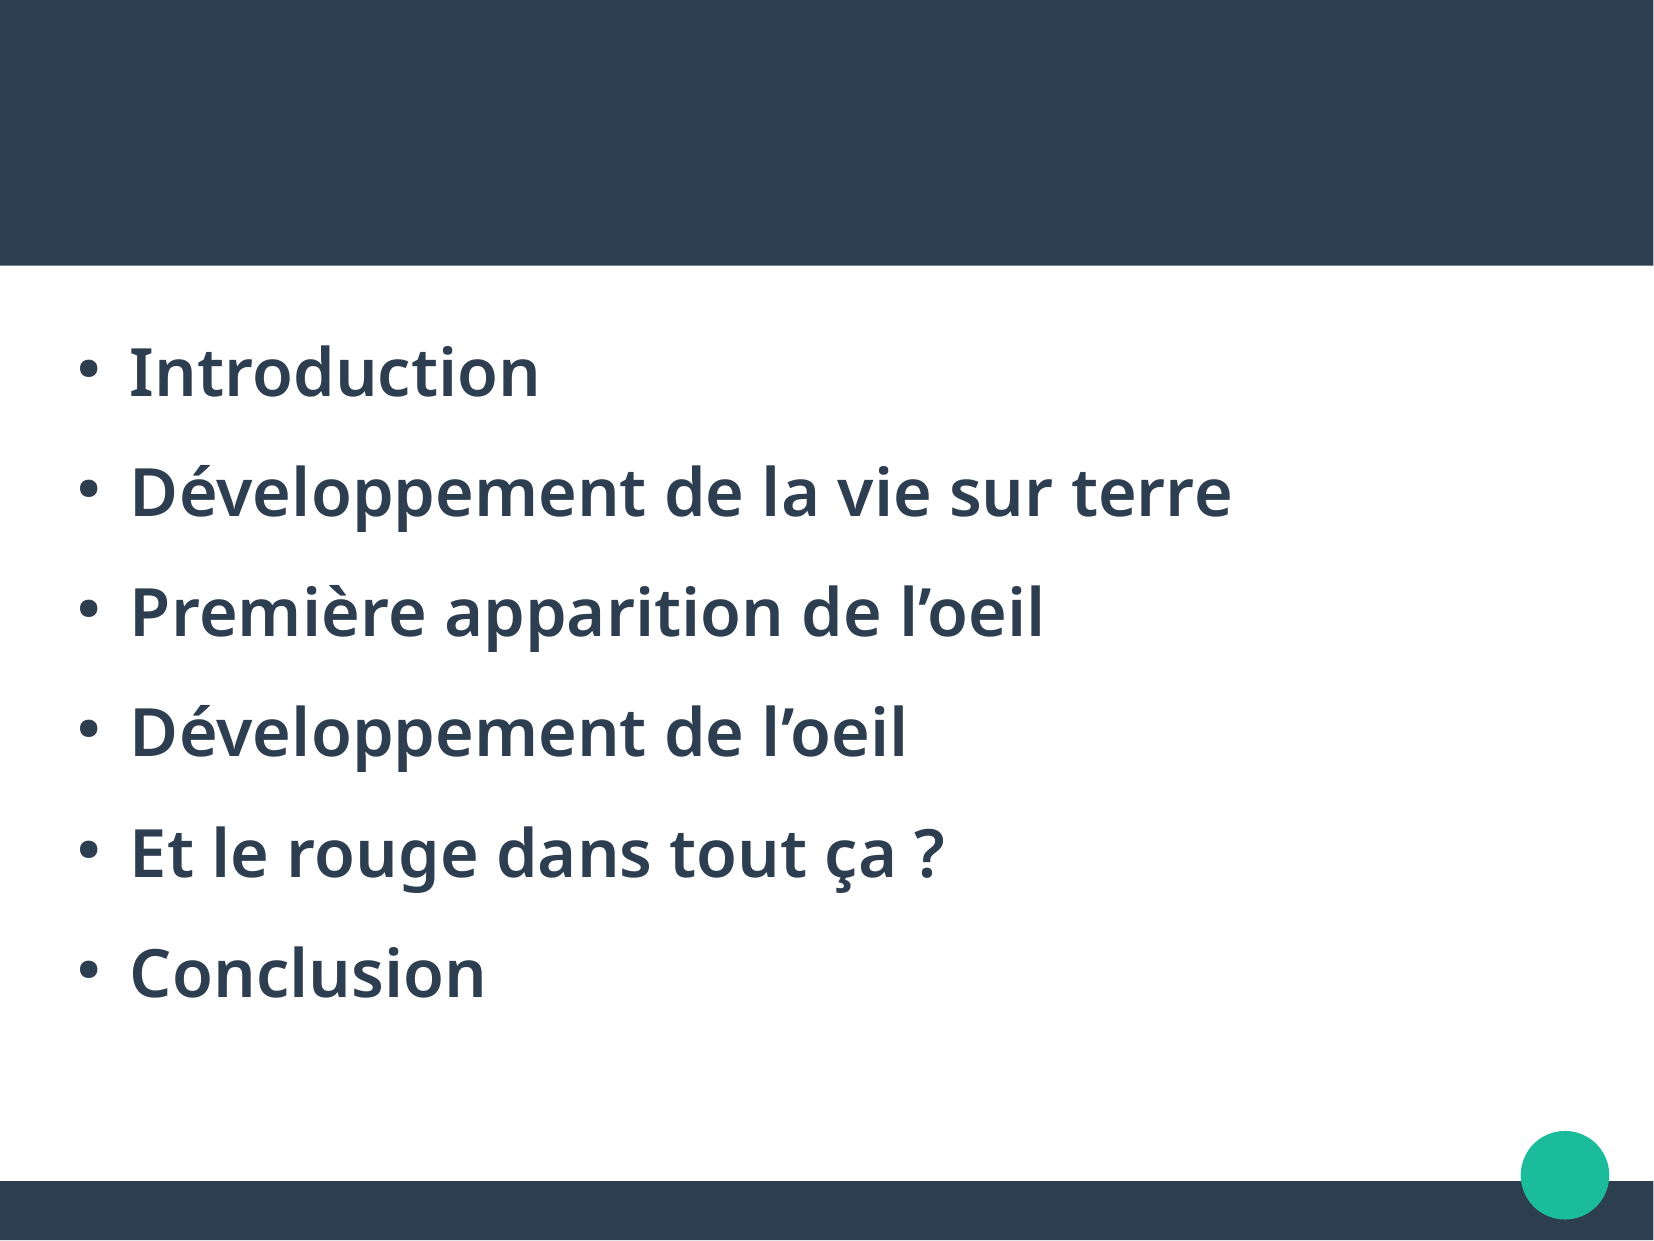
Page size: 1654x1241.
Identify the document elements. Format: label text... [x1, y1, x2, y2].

list Introduction Développement de la vie sur terre Première apparition de l’oeil Développement de l’oeil Et le rouge dans tout ça ? Conclusion [59, 324, 1595, 1152]
